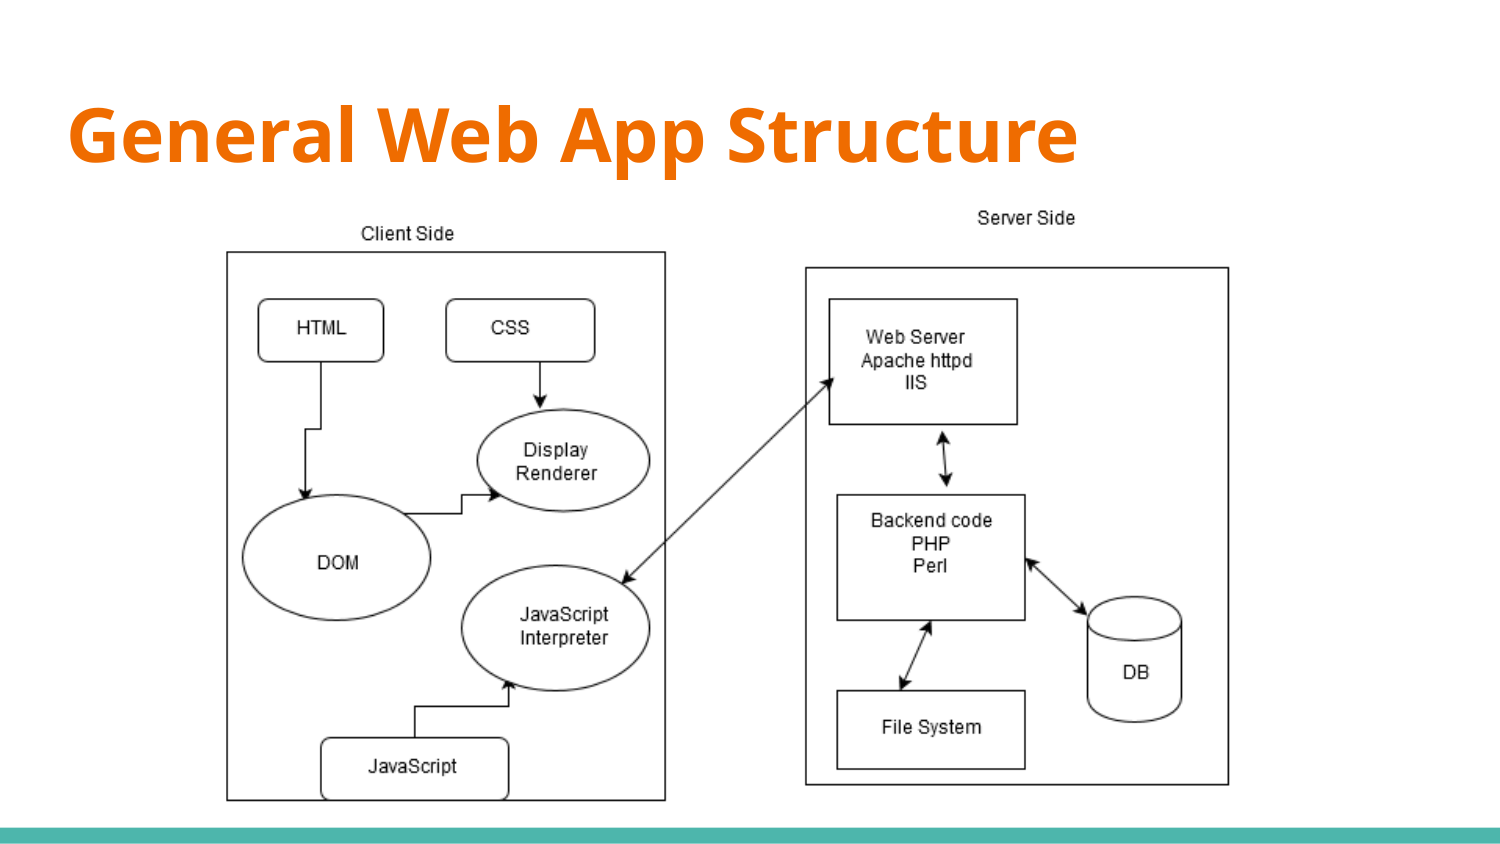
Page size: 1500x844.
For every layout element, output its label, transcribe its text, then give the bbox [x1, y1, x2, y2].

picture [225, 203, 1231, 803]
title General Web App Structure [51, 72, 1449, 189]
